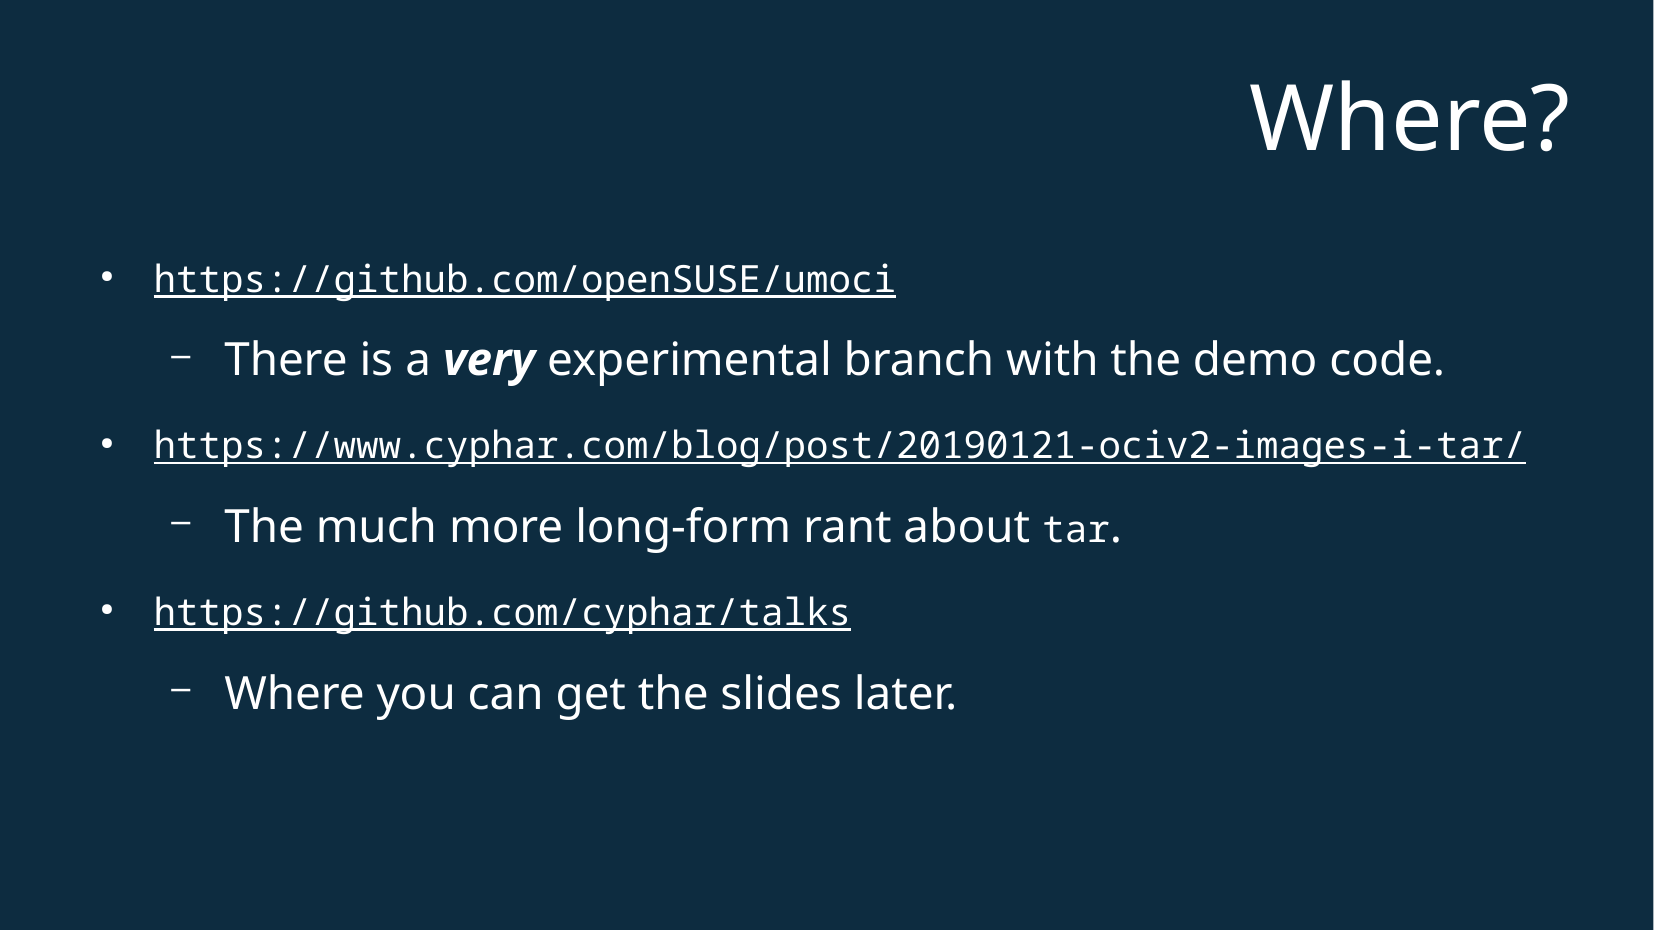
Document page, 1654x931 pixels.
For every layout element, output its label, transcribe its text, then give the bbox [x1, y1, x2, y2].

title Where? [82, 37, 1571, 193]
list https://github.com/openSUSE/umoci There is a very experimental branch with the demo code. https://www.cyphar.com/blog/post/20190121-ociv2-images-i-tar/ The much more long-form rant about tar. https://github.com/cyphar/talks Where you can get the slides later. [82, 217, 1571, 758]
